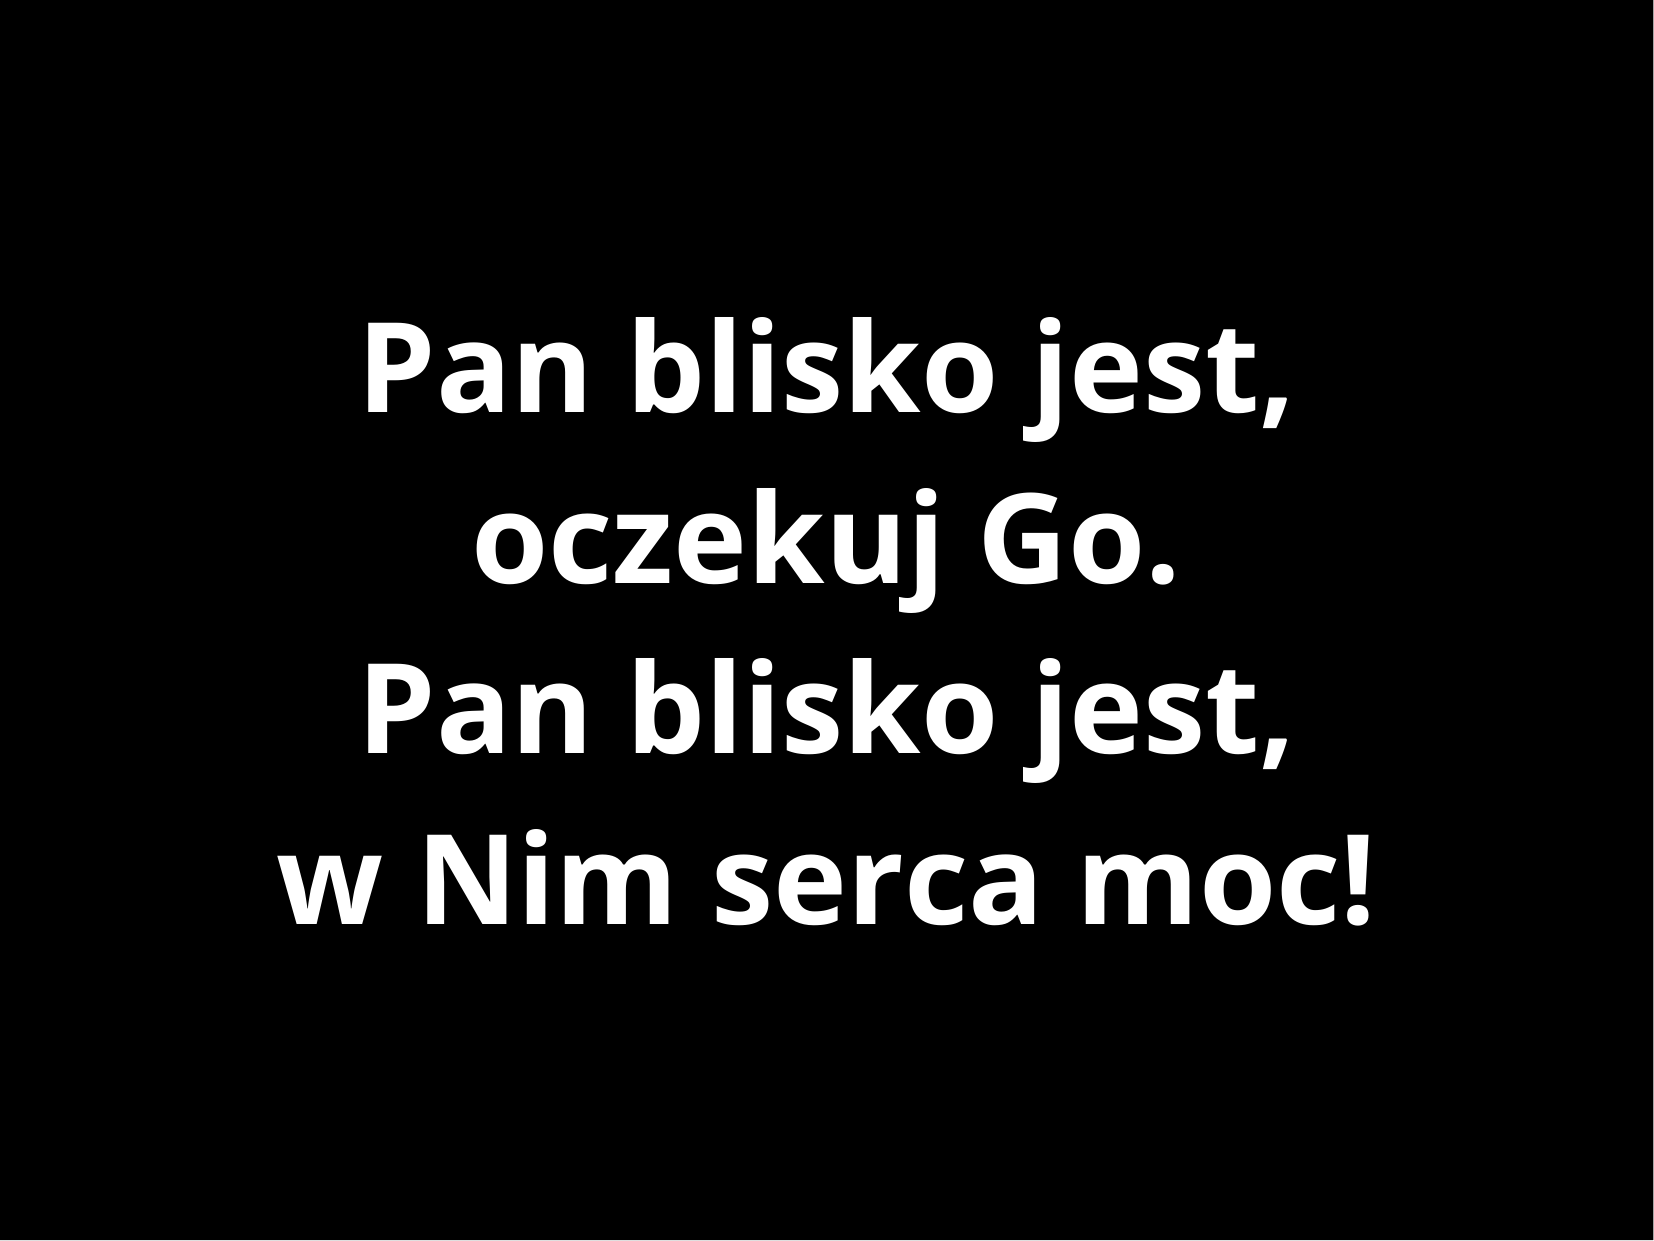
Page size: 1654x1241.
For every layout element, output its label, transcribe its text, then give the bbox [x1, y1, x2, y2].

title Pan blisko jest, oczekuj Go. Pan blisko jest, w Nim serca moc! [0, 0, 1654, 1241]
